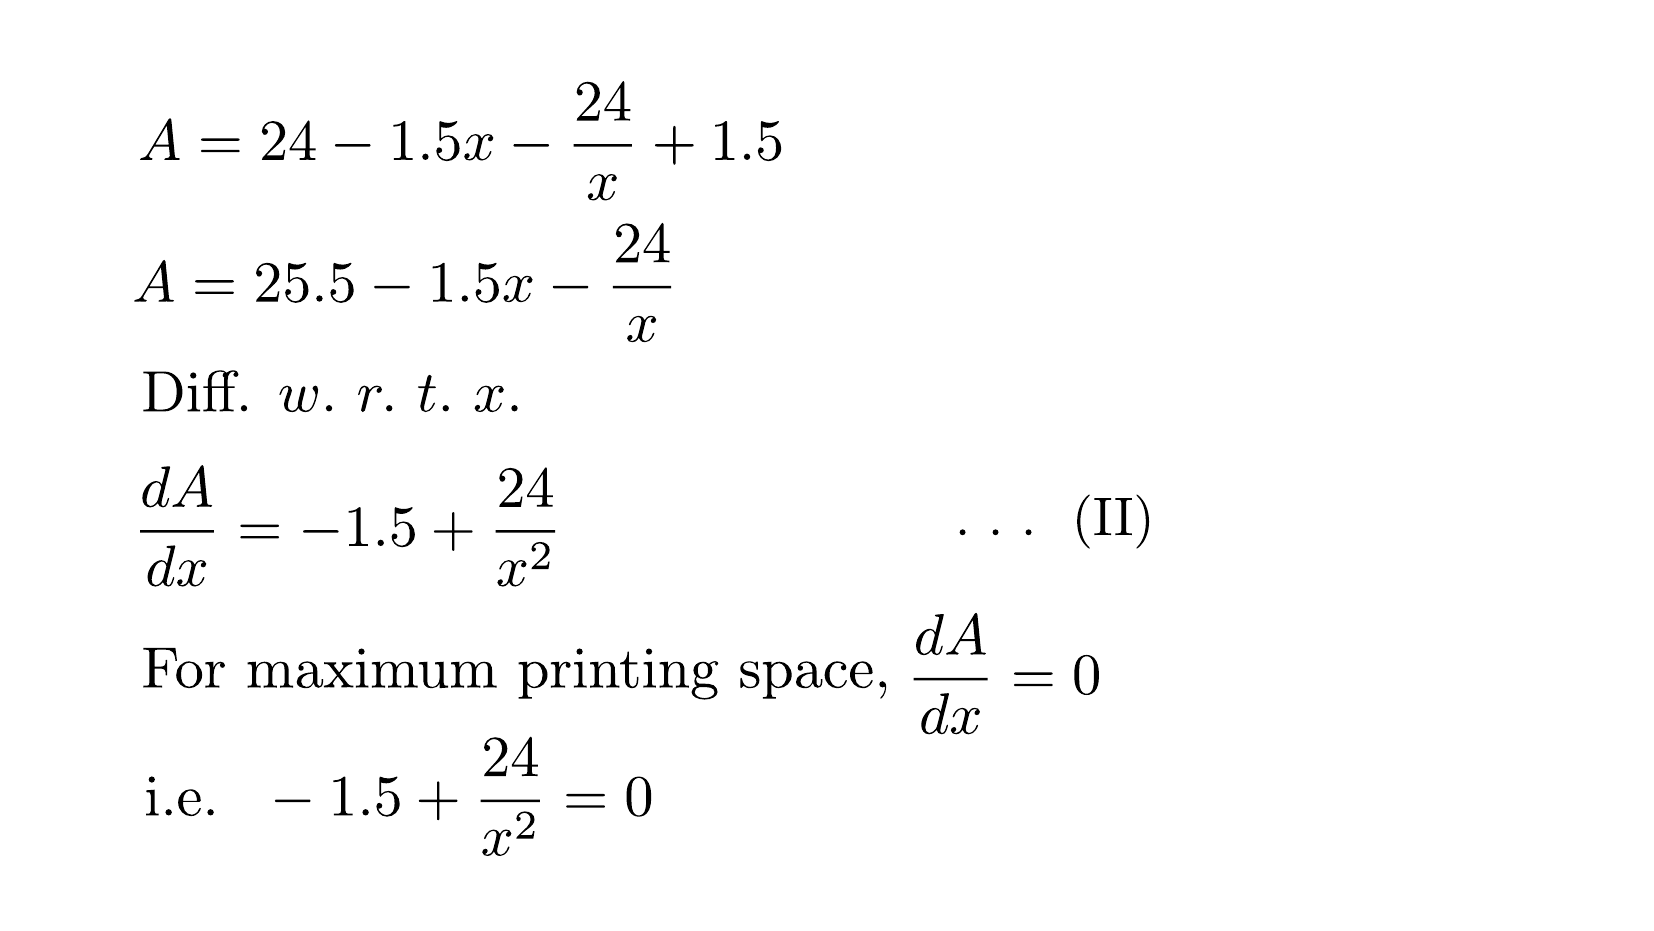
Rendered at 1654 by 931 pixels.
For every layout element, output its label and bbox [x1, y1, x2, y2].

text_box [134, 222, 672, 343]
text_box [146, 736, 652, 857]
text_box [139, 81, 782, 201]
text_box [143, 647, 887, 700]
text_box [957, 494, 1150, 549]
text_box [143, 370, 518, 413]
title [47, 37, 1607, 898]
text_box [913, 612, 1099, 735]
text_box [140, 465, 556, 587]
